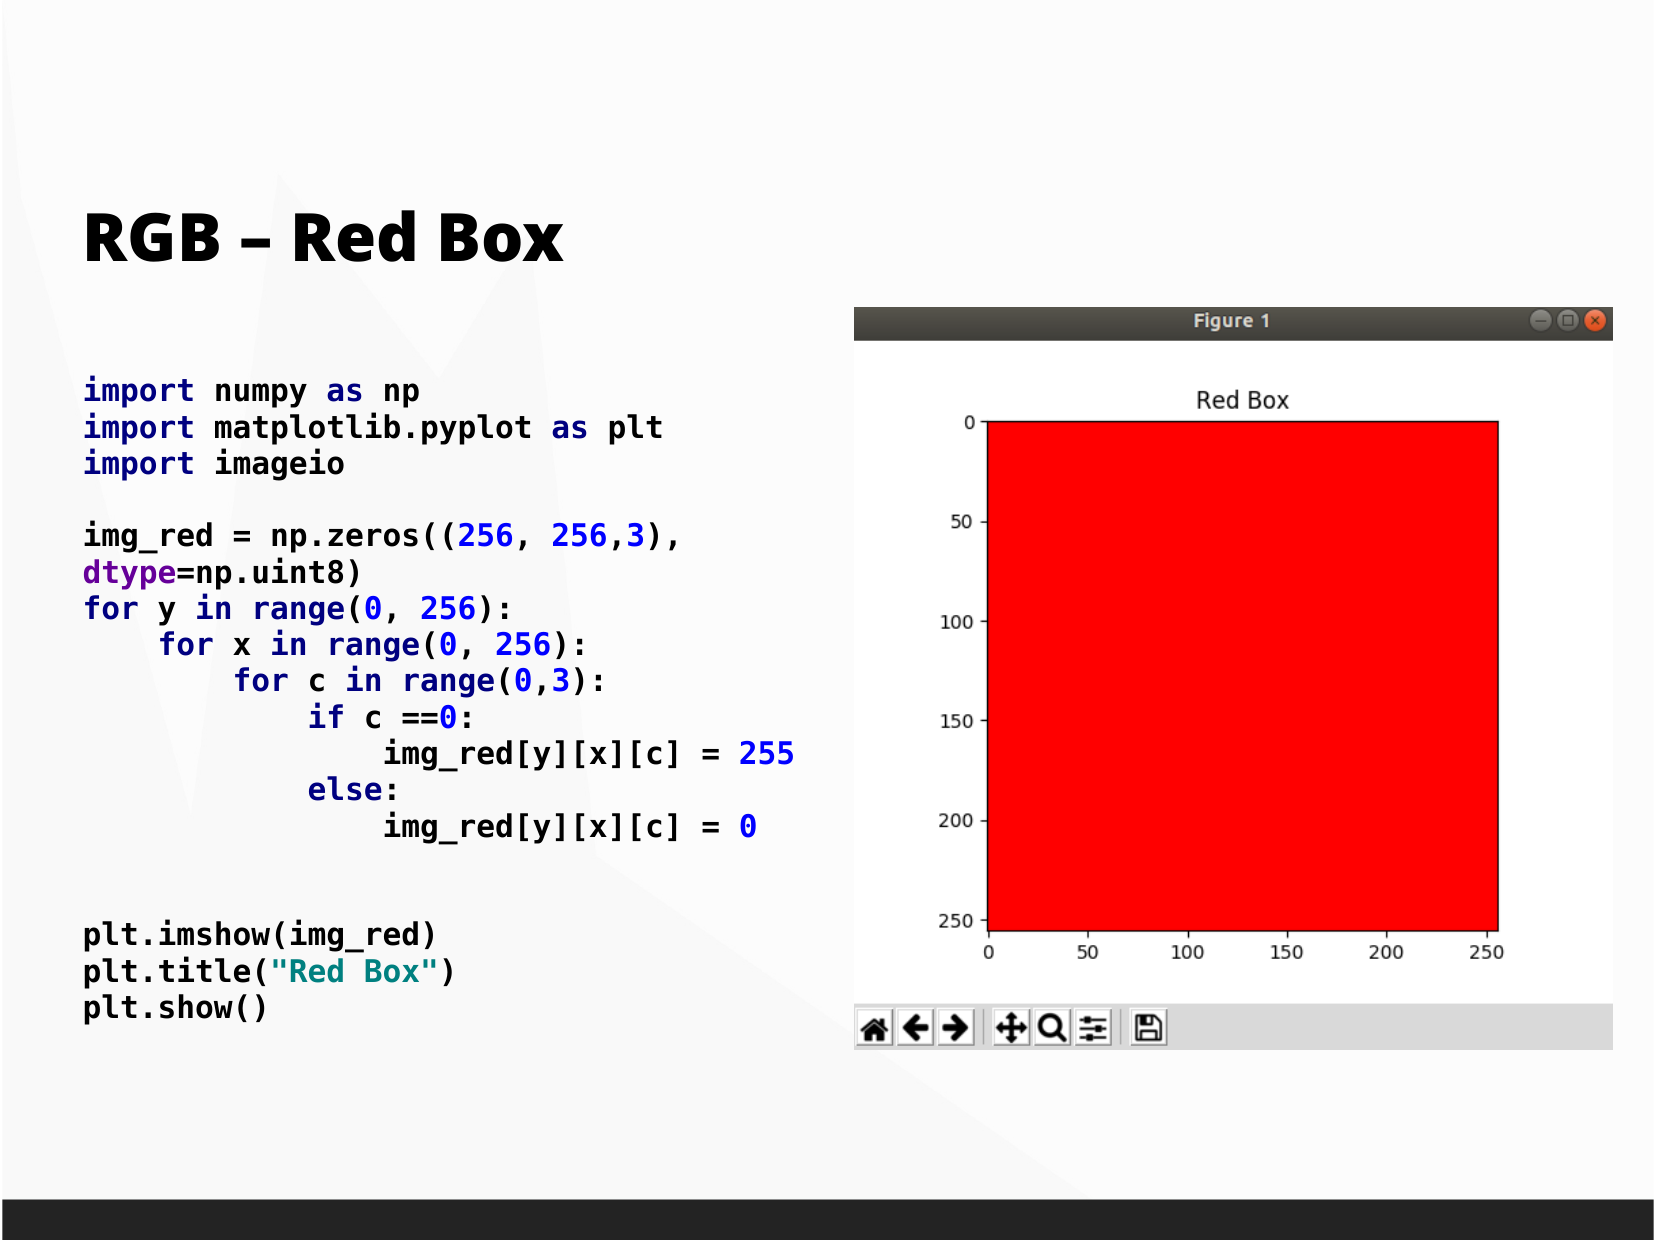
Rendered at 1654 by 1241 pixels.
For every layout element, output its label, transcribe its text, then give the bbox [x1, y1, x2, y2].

list import numpy as np import matplotlib.pyplot as plt import imageio img_red = np.zeros((256, 256,3), dtype=np.uint8) for y in range(0, 256): for x in range(0, 256): for c in range(0,3): if c ==0: img_red[y][x][c] = 255 else: img_red[y][x][c] = 0 plt.imshow(img_red) plt.title("Red Box") plt.show() [82, 372, 863, 1163]
title RGB – Red Box [82, 139, 1571, 332]
picture [2, 0, 1654, 1241]
